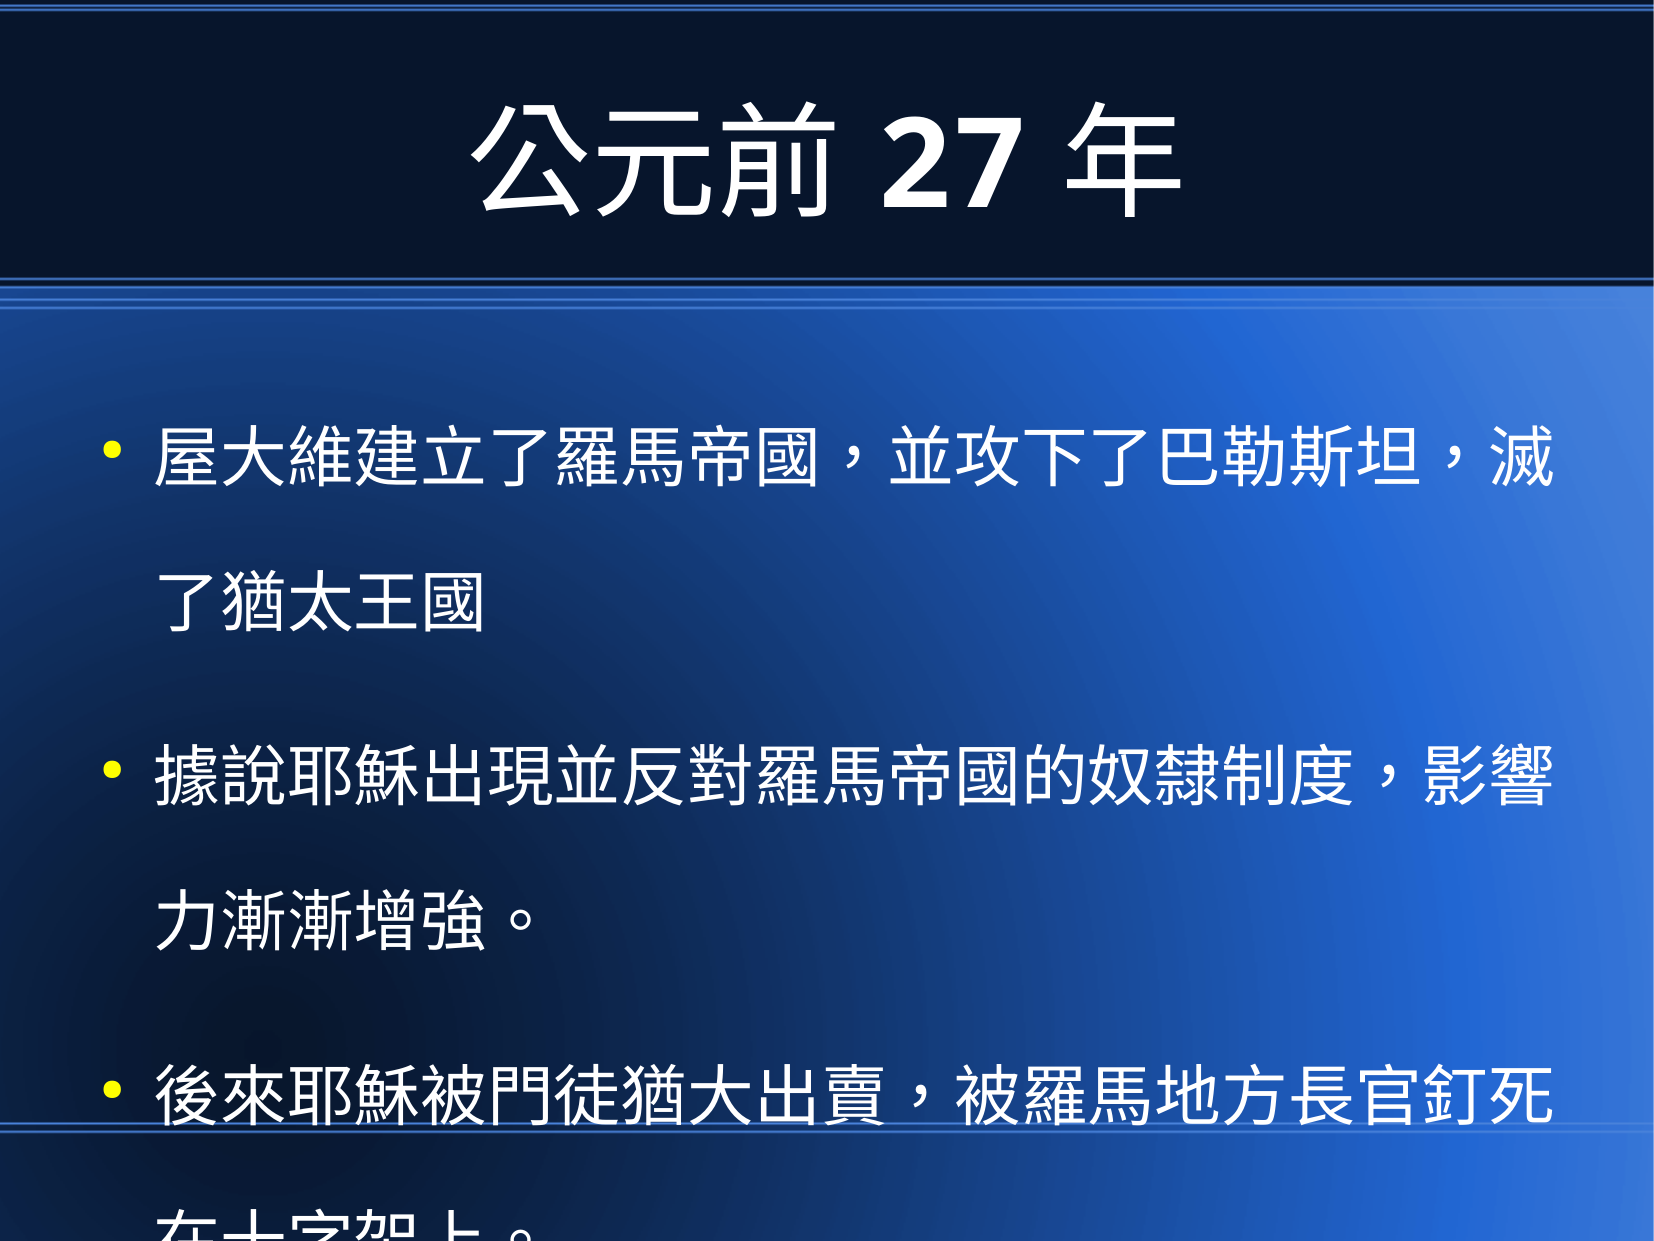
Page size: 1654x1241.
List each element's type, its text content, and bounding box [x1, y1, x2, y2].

list 屋大維建立了羅馬帝國，並攻下了巴勒斯坦，滅了猶太王國 據說耶穌出現並反對羅馬帝國的奴隸制度，影響力漸漸增強。 後來耶穌被門徒猶大出賣，被羅馬地方長官釘死在十字架上。 [82, 355, 1571, 1241]
picture [0, 0, 1654, 1241]
title 公元前27年 [82, 49, 1571, 257]
